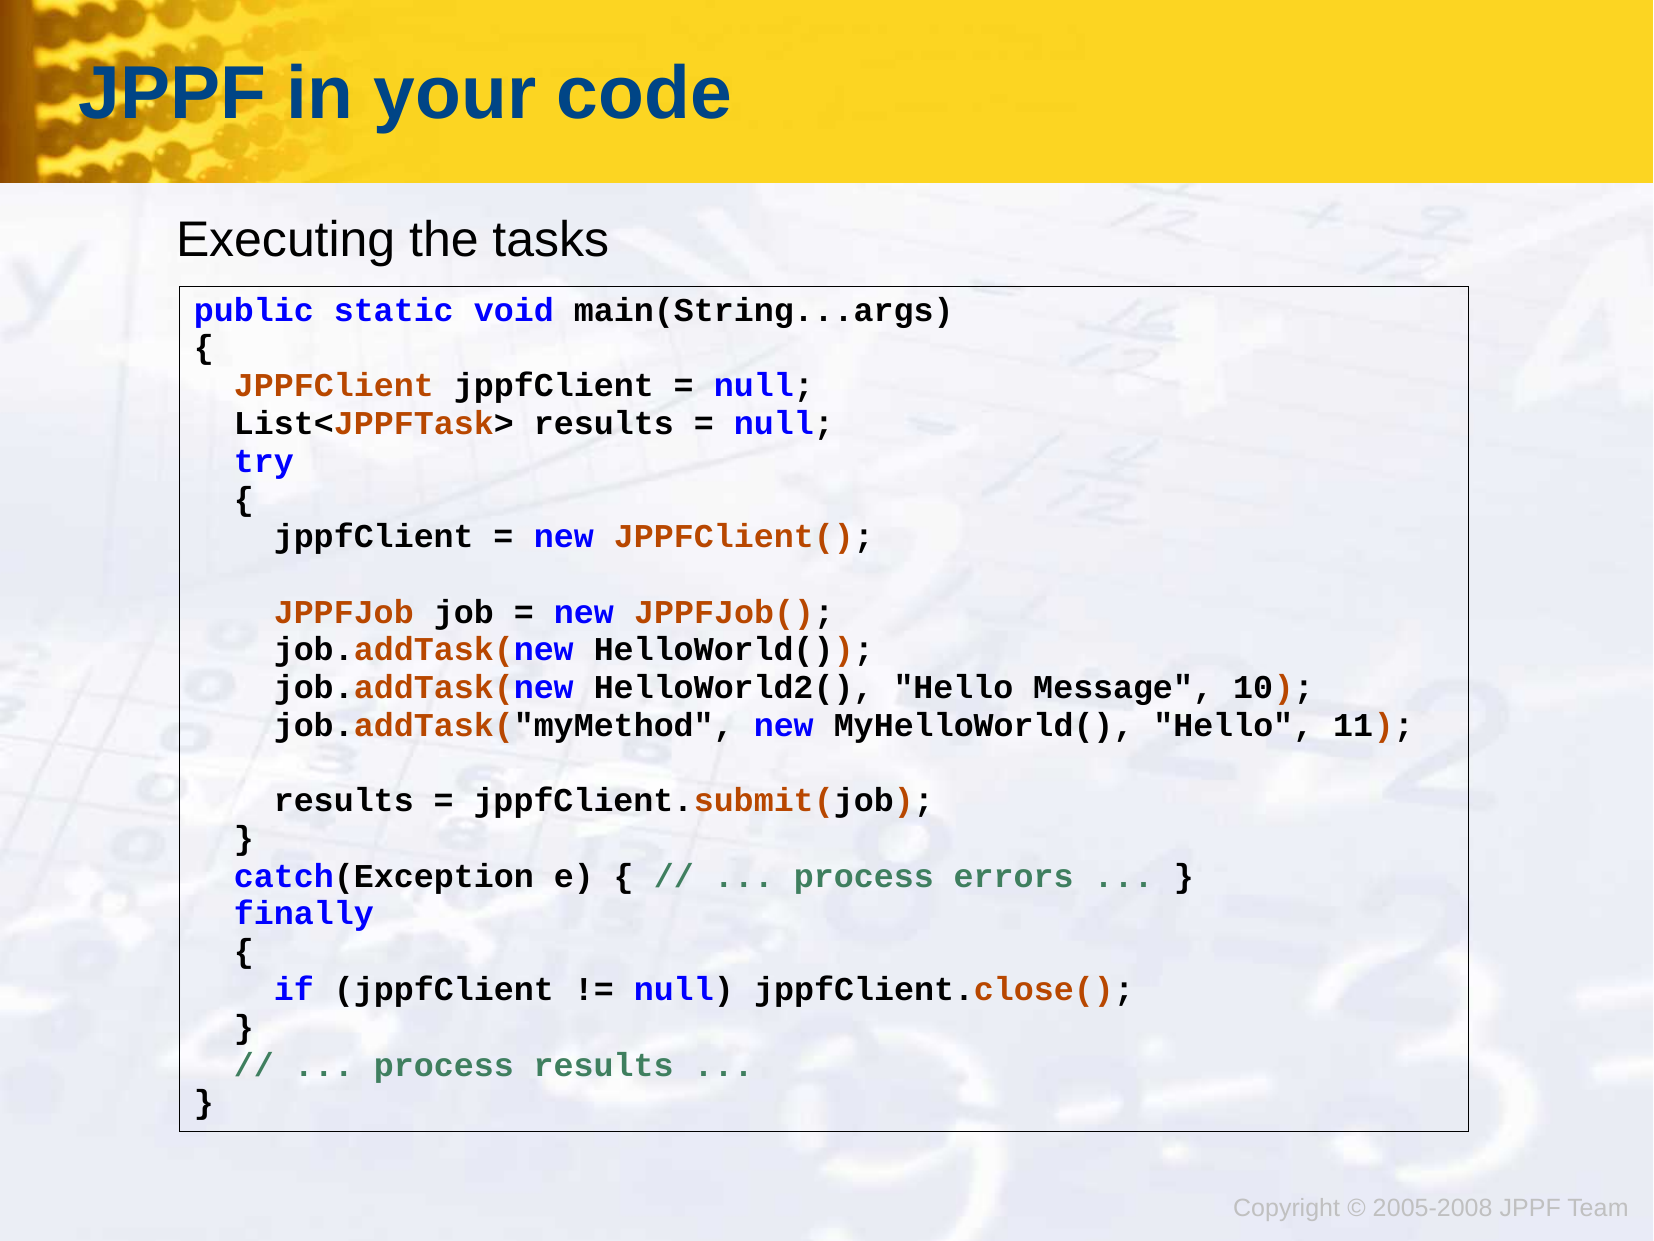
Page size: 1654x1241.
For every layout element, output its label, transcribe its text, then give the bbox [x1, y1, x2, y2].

text_box Executing the tasks [161, 204, 625, 275]
picture [0, 0, 1654, 1241]
text_box public static void main(String...args) { JPPFClient jppfClient = null; List<JPPFTask> results = null; try { jppfClient = new JPPFClient(); JPPFJob job = new JPPFJob(); job.addTask(new HelloWorld()); job.addTask(new HelloWorld2(), "Hello Message", 10); job.addTask("myMethod", new MyHelloWorld(), "Hello", 11); results = jppfClient.submit(job); } catch(Exception e) { // ... process errors ... } finally { if (jppfClient != null) jppfClient.close(); } // ... process results ... } [179, 286, 1469, 1126]
title JPPF in your code [78, 17, 1567, 168]
